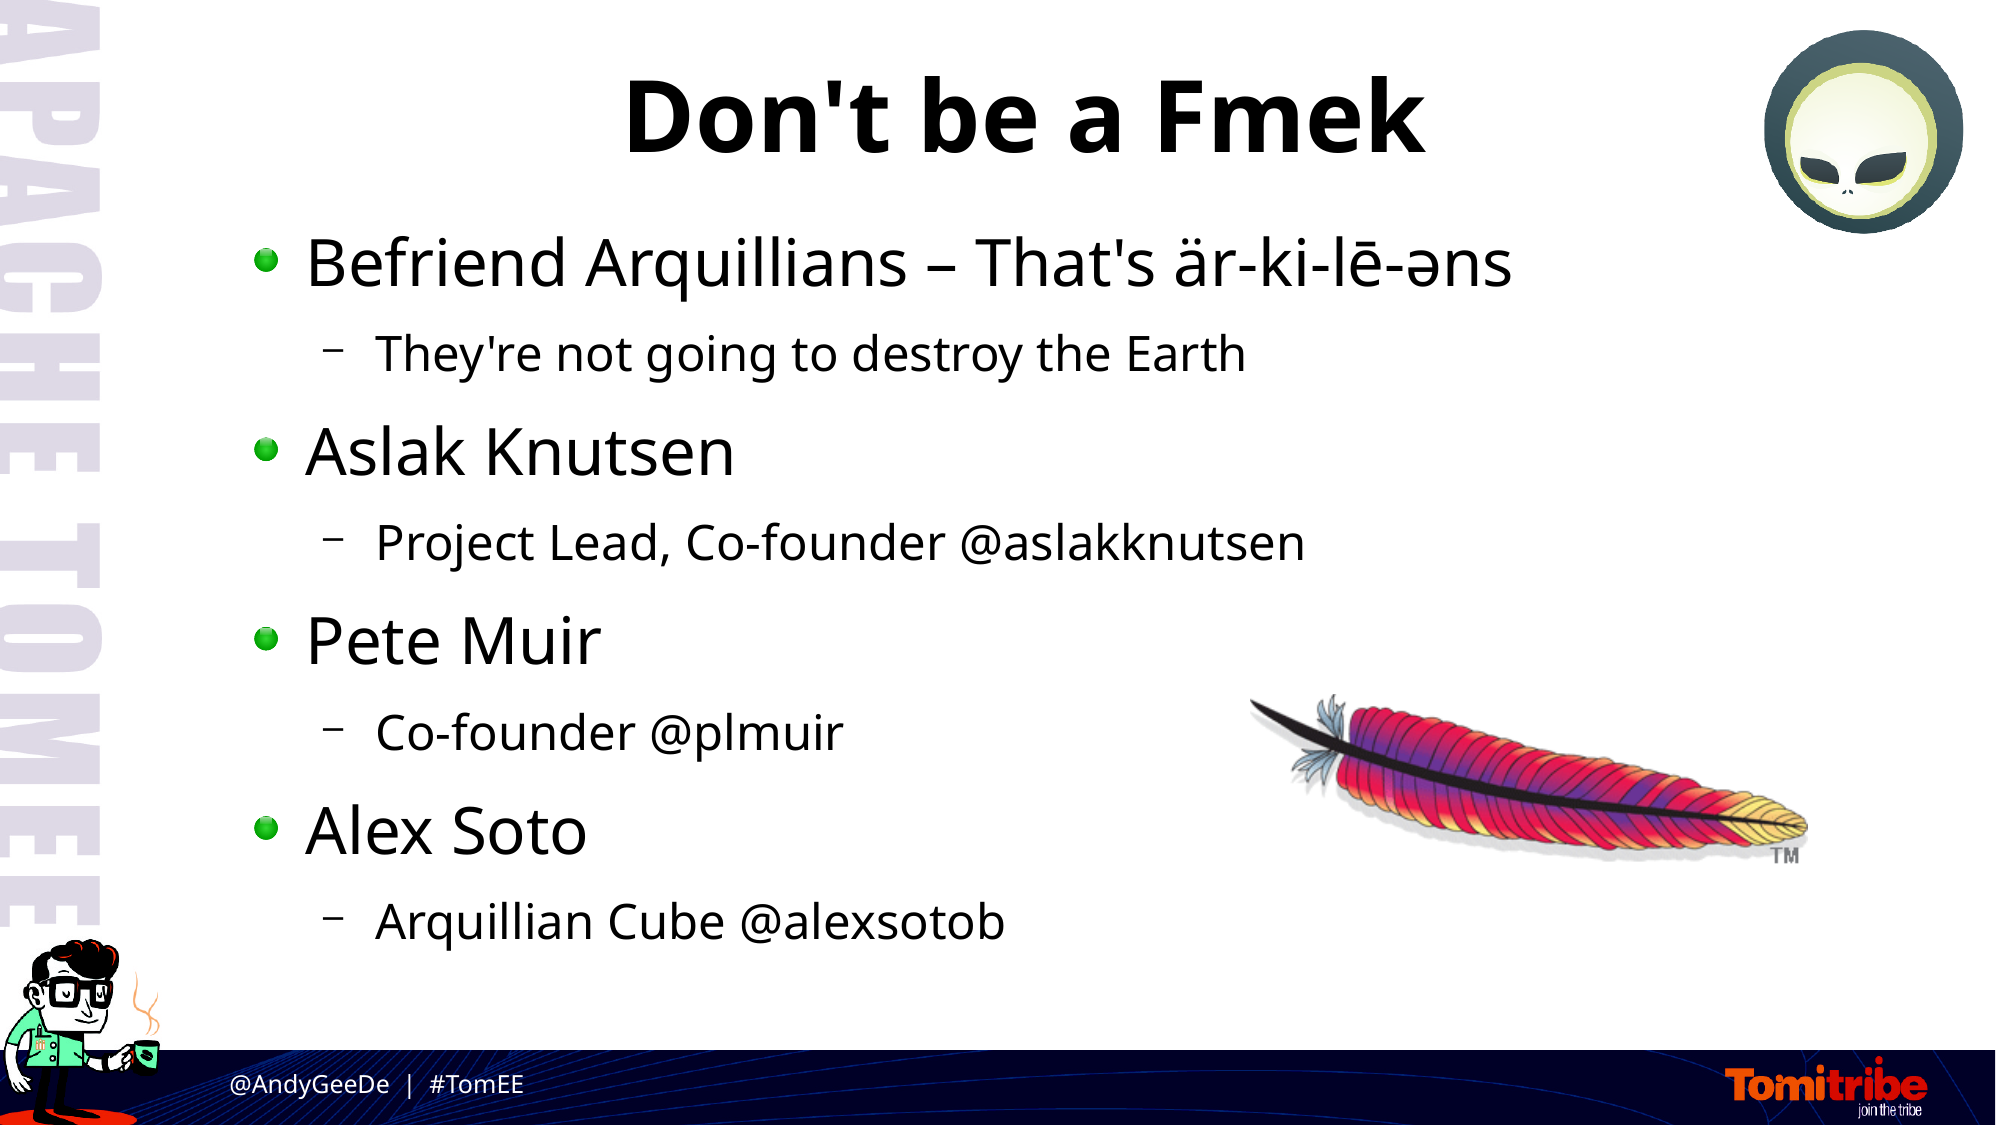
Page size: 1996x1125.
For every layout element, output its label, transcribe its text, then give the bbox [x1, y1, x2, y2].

picture [0, 0, 1996, 1125]
title Don't be a Fmek [153, 45, 1742, 189]
list Befriend Arquillians – That's är-ki-lē-əns They're not going to destroy the Earth Aslak Knutsen Project Lead, Co-founder @aslakknutsen Pete Muir Co-founder @plmuir Alex Soto Arquillian Cube @alexsotob [236, 220, 1855, 954]
text_box @AndyGeeDe | #TomEE [214, 1060, 879, 1106]
